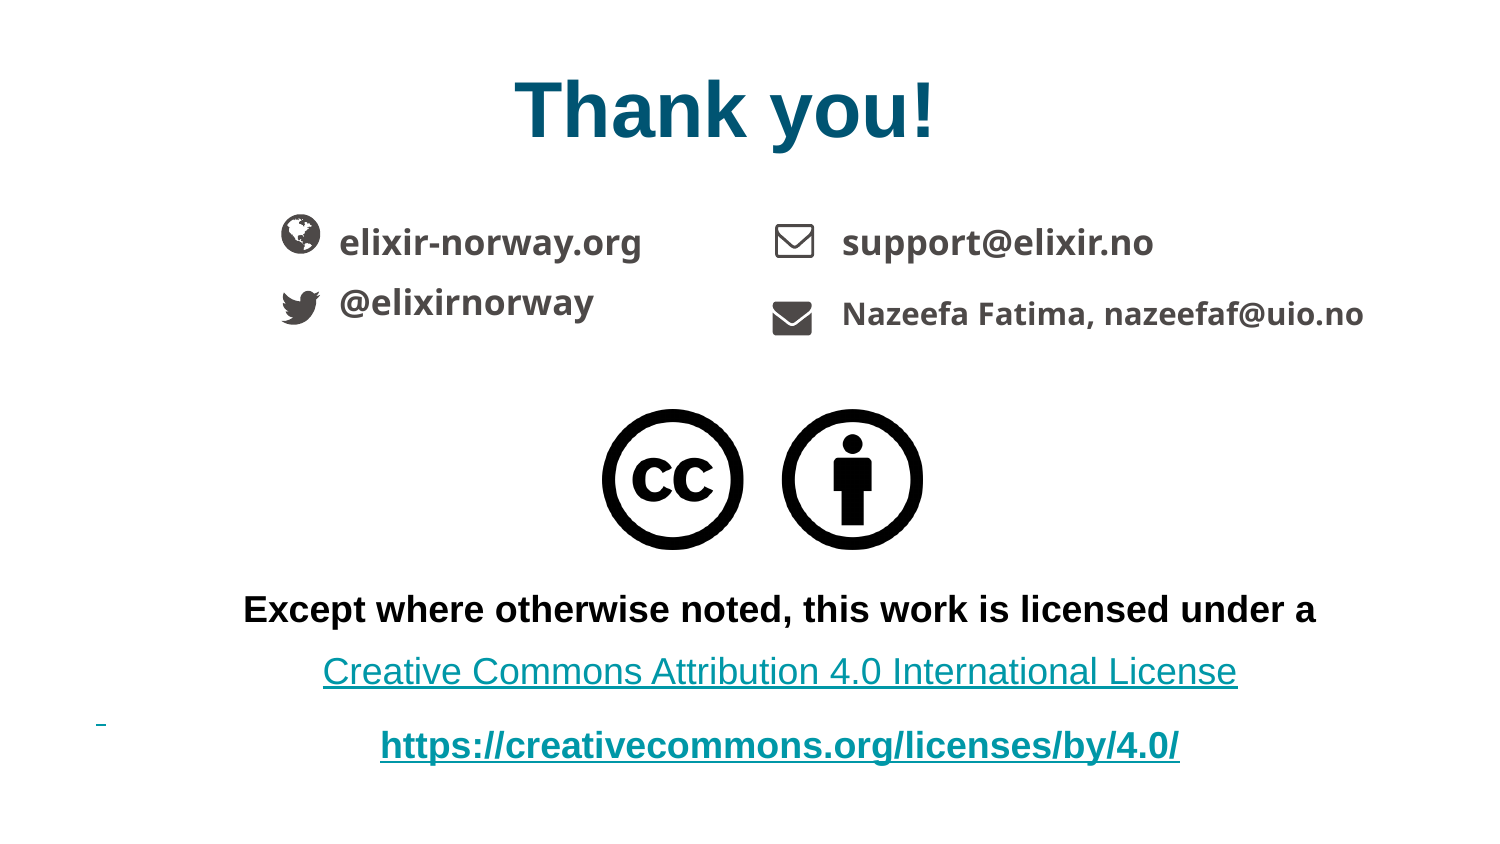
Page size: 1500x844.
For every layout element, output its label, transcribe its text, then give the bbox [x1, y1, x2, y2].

text_box elixir-norway.org [328, 214, 830, 268]
text_box Nazeefa Fatima, nazeefaf@uio.no [830, 289, 1416, 355]
text_box [281, 290, 321, 325]
text_box [772, 312, 812, 336]
text_box support@elixir.no [830, 214, 1416, 268]
text_box @elixirnorway [328, 274, 913, 341]
text_box [281, 214, 321, 254]
text_box [775, 224, 815, 258]
picture [602, 409, 923, 551]
text_box Except where otherwise noted, this work is licensed under a Creative Commons Attribution 4.0 International License https://creativecommons.org/licenses/by/4.0/ [81, 575, 1479, 788]
text_box [772, 301, 812, 324]
title Thank you! [57, 58, 1395, 168]
